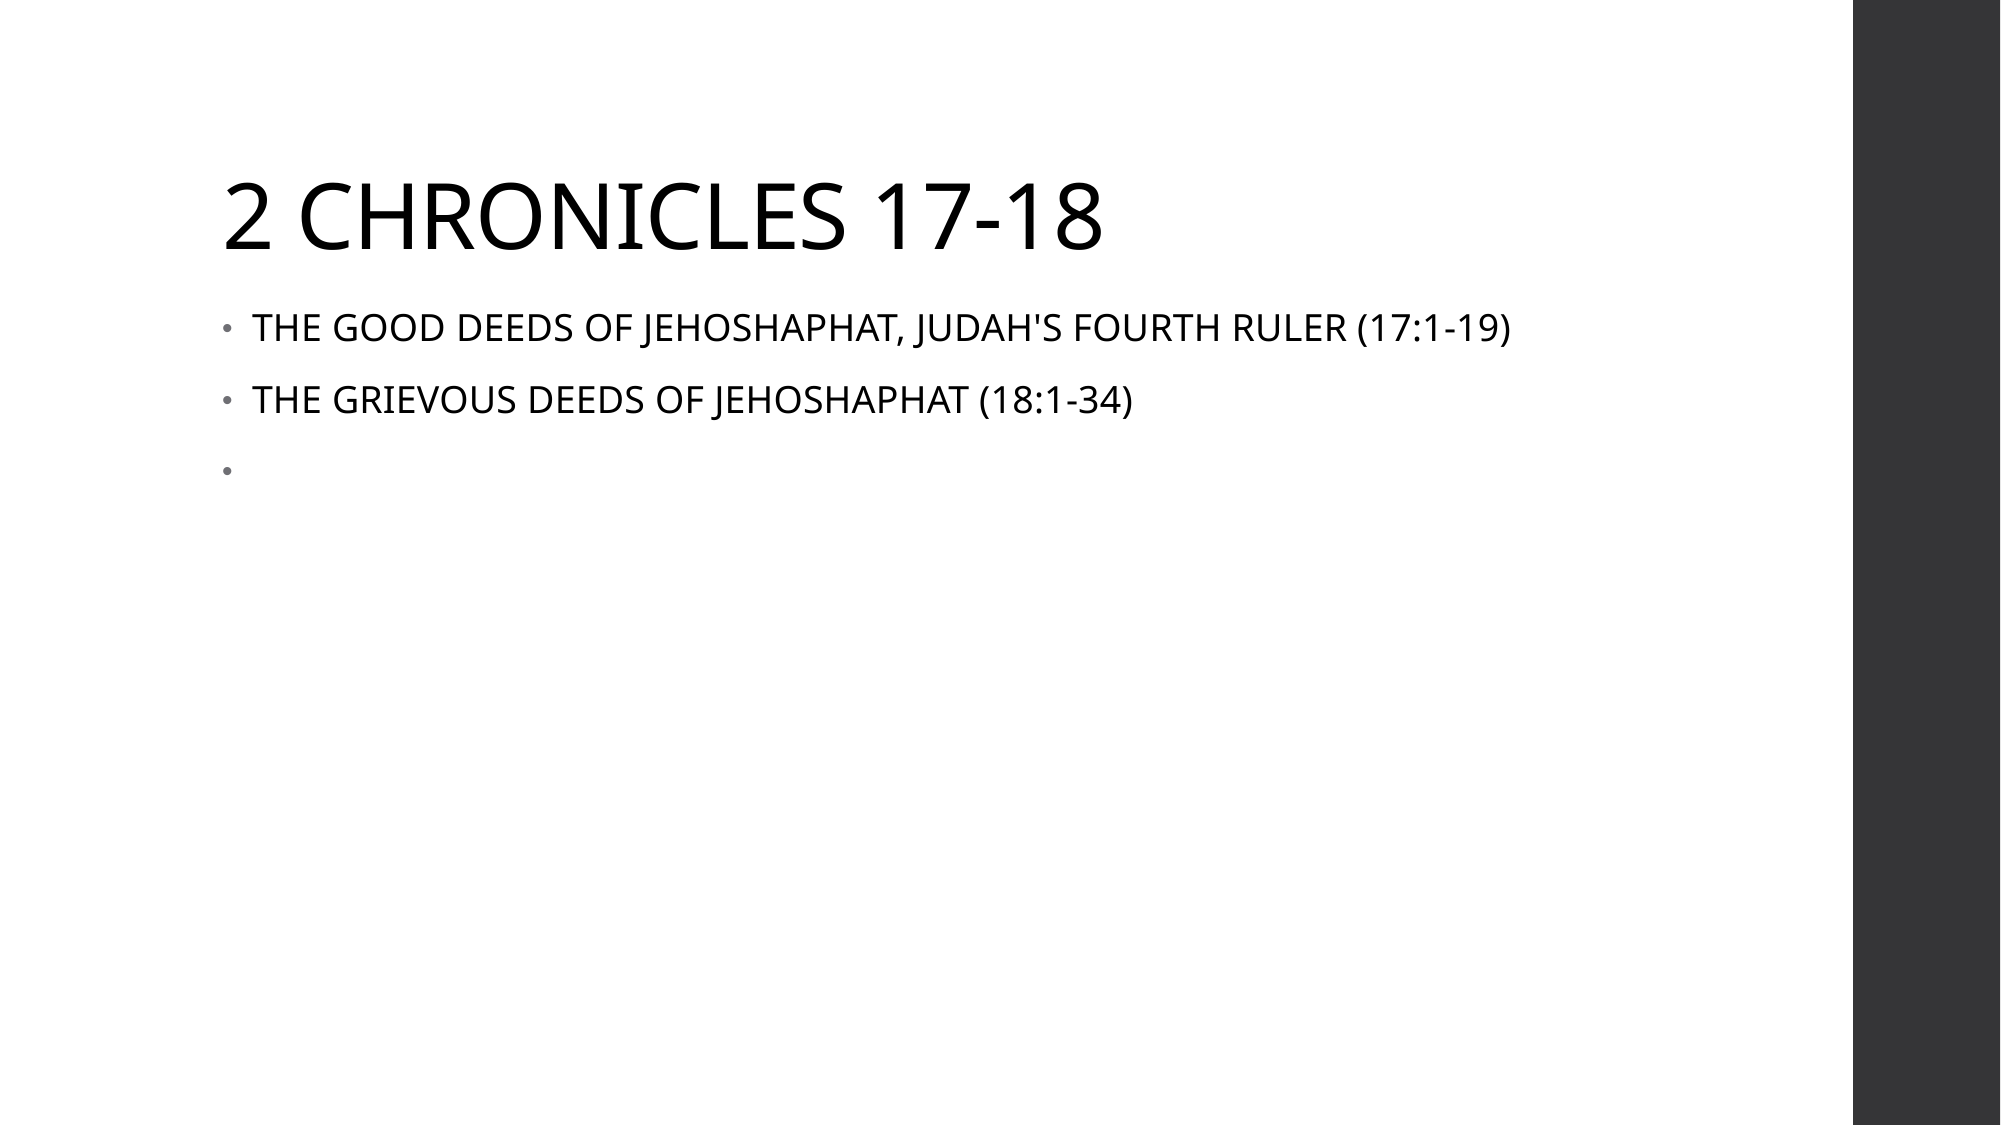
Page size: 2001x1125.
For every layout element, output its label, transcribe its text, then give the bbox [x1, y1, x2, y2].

title 2 CHRONICLES 17-18 [206, 60, 1797, 278]
list THE GOOD DEEDS OF JEHOSHAPHAT, JUDAH'S FOURTH RULER (17:1-19) THE GRIEVOUS DEEDS OF JEHOSHAPHAT (18:1-34) [206, 299, 1617, 1014]
